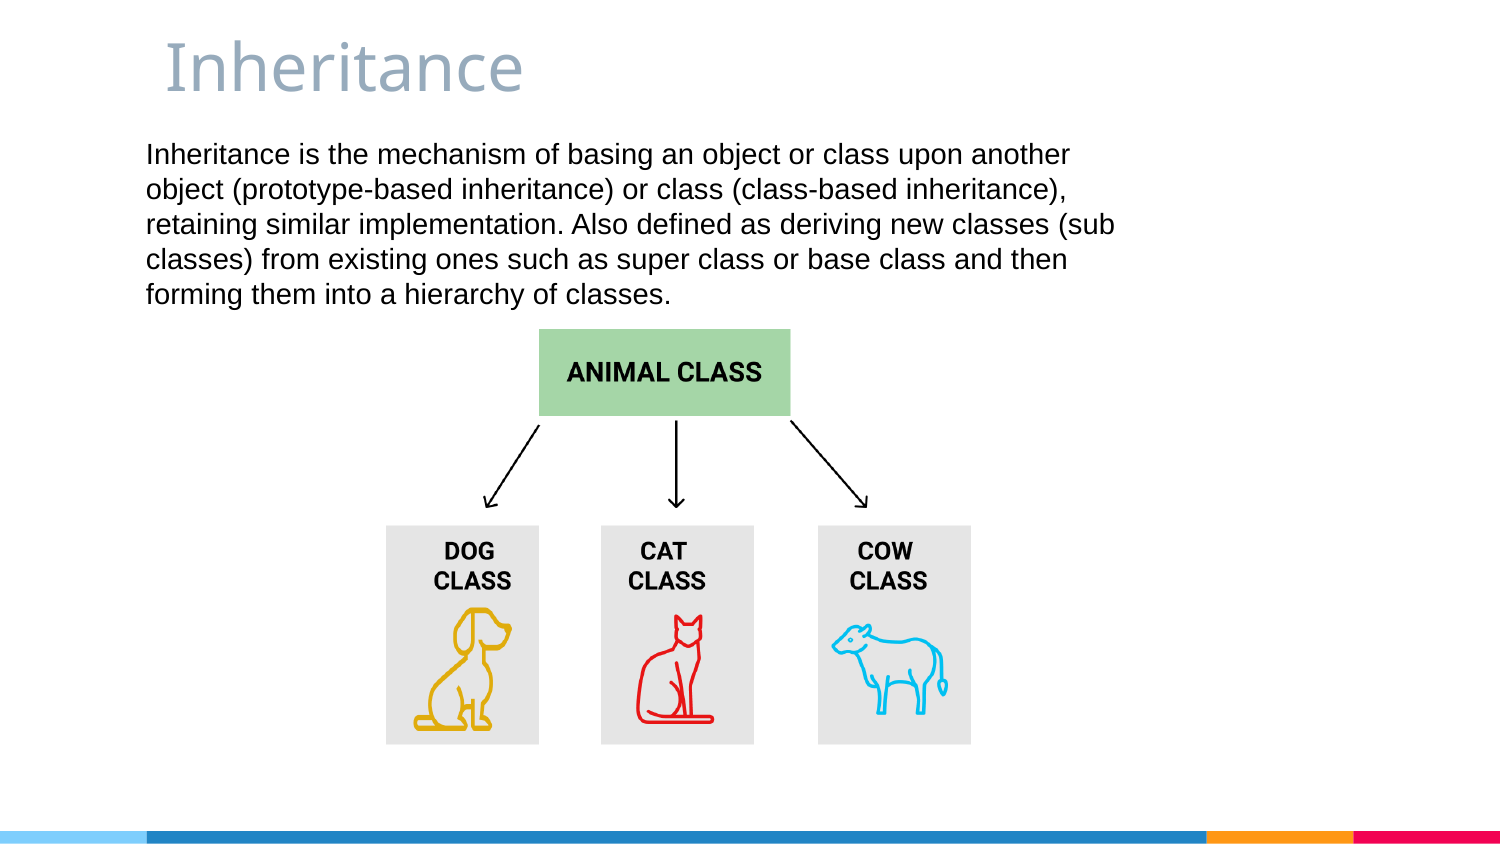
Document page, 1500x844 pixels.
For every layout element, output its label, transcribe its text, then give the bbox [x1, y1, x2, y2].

list Inheritance is the mechanism of basing an object or class upon another object (prototype-based inheritance) or class (class-based inheritance), retaining similar implementation. Also defined as deriving new classes (sub classes) from existing ones such as super class or base class and then forming them into a hierarchy of classes. [75, 135, 1136, 436]
picture [331, 436, 1021, 774]
title Inheritance [79, 30, 1141, 121]
